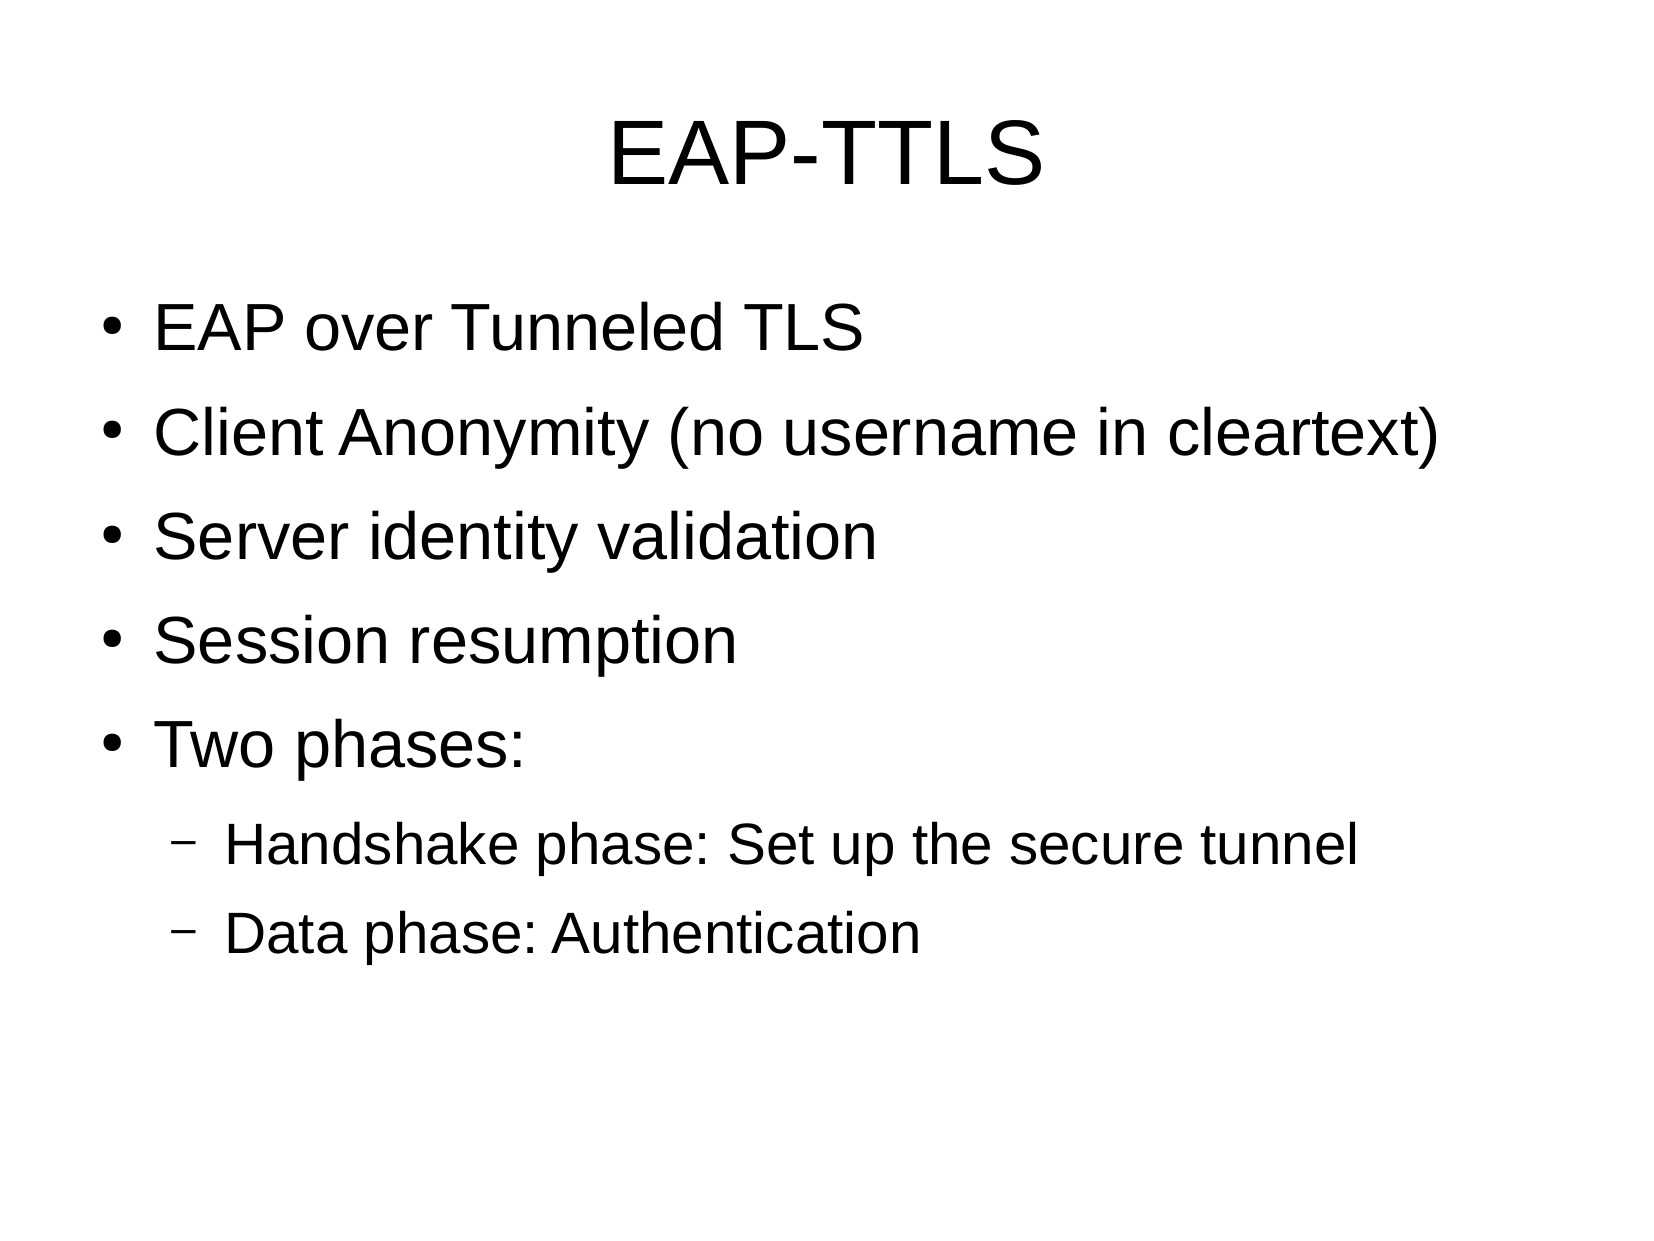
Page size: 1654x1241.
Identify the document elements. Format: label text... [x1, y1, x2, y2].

title EAP-TTLS [82, 49, 1571, 257]
list EAP over Tunneled TLS Client Anonymity (no username in cleartext) Server identity validation Session resumption Two phases: Handshake phase: Set up the secure tunnel Data phase: Authentication [82, 290, 1538, 1010]
